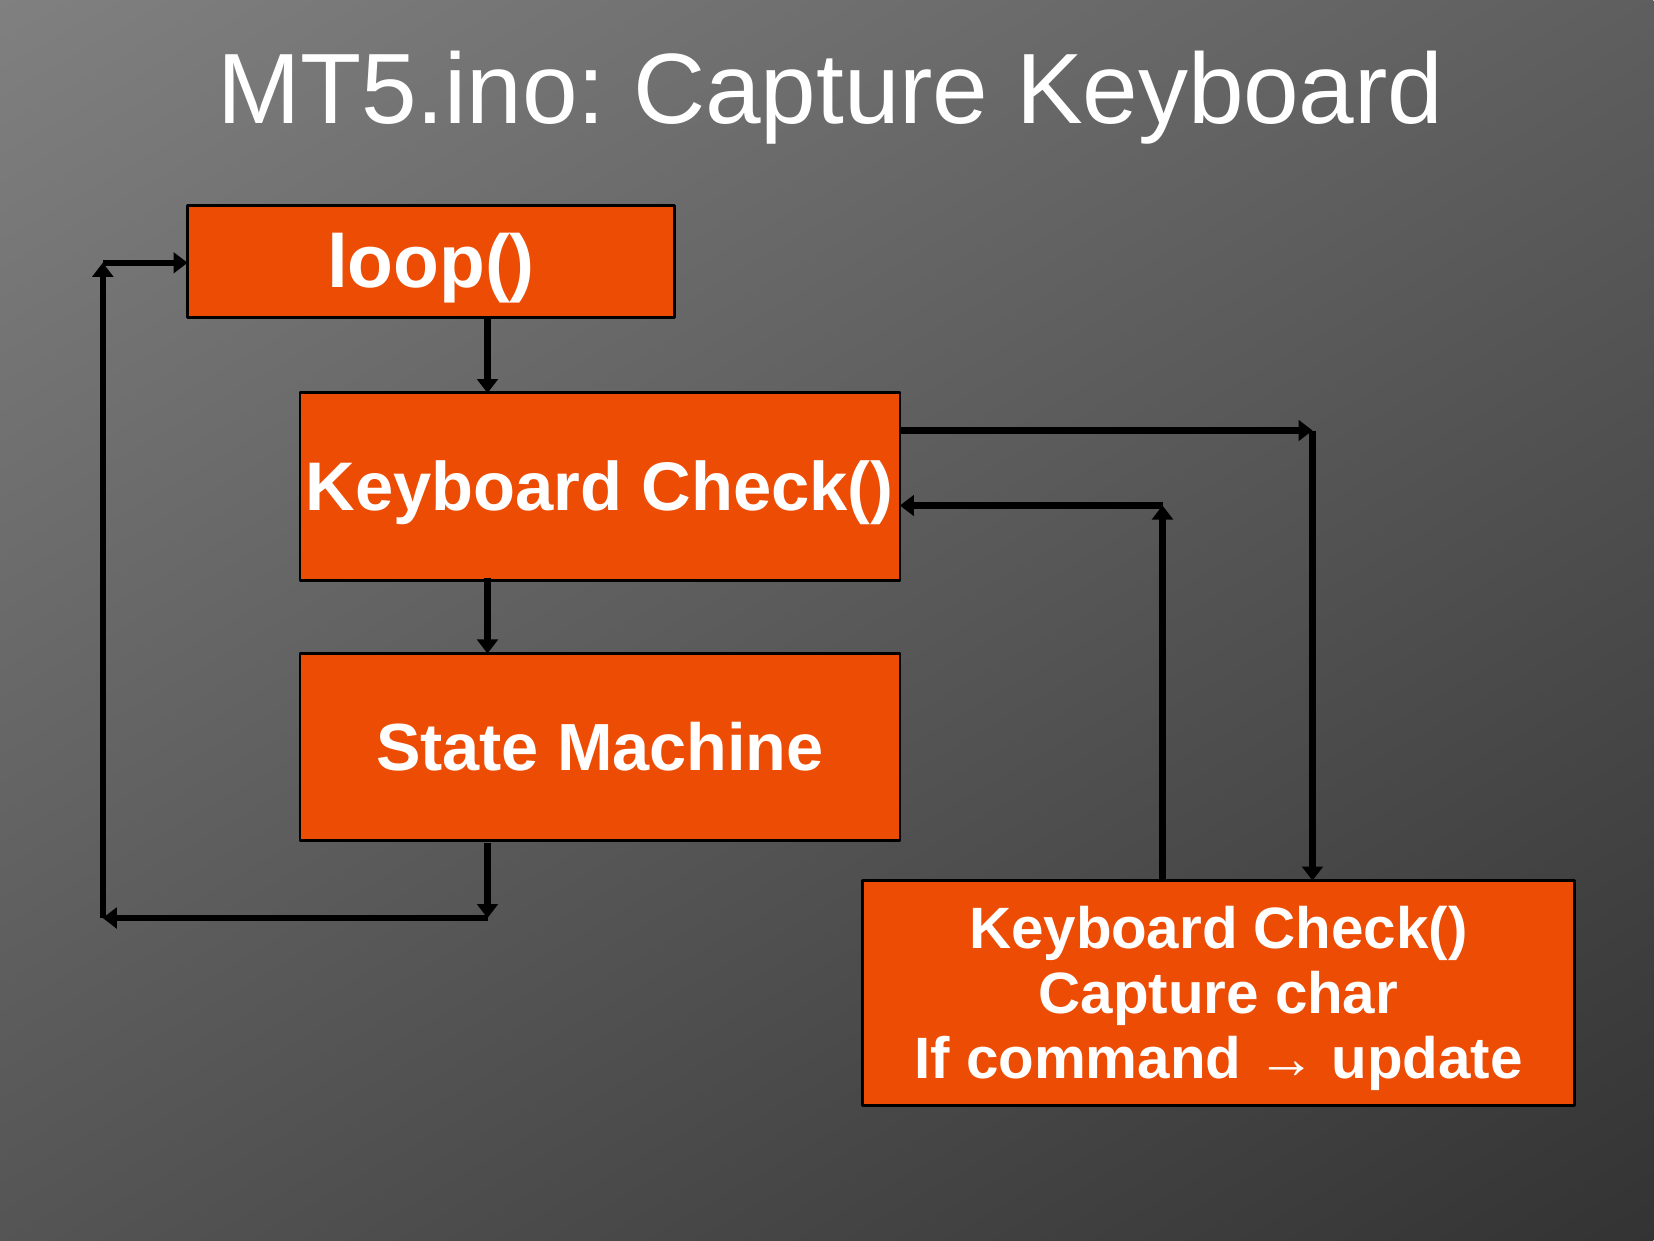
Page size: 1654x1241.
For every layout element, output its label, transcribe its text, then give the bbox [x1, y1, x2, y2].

title MT5.ino: Capture Keyboard [86, 27, 1576, 151]
text_box State Machine [300, 653, 901, 841]
text_box Keyboard Check() [300, 392, 901, 581]
text_box Keyboard Check() Capture char If command → update [862, 880, 1575, 1106]
text_box loop() [187, 205, 675, 318]
